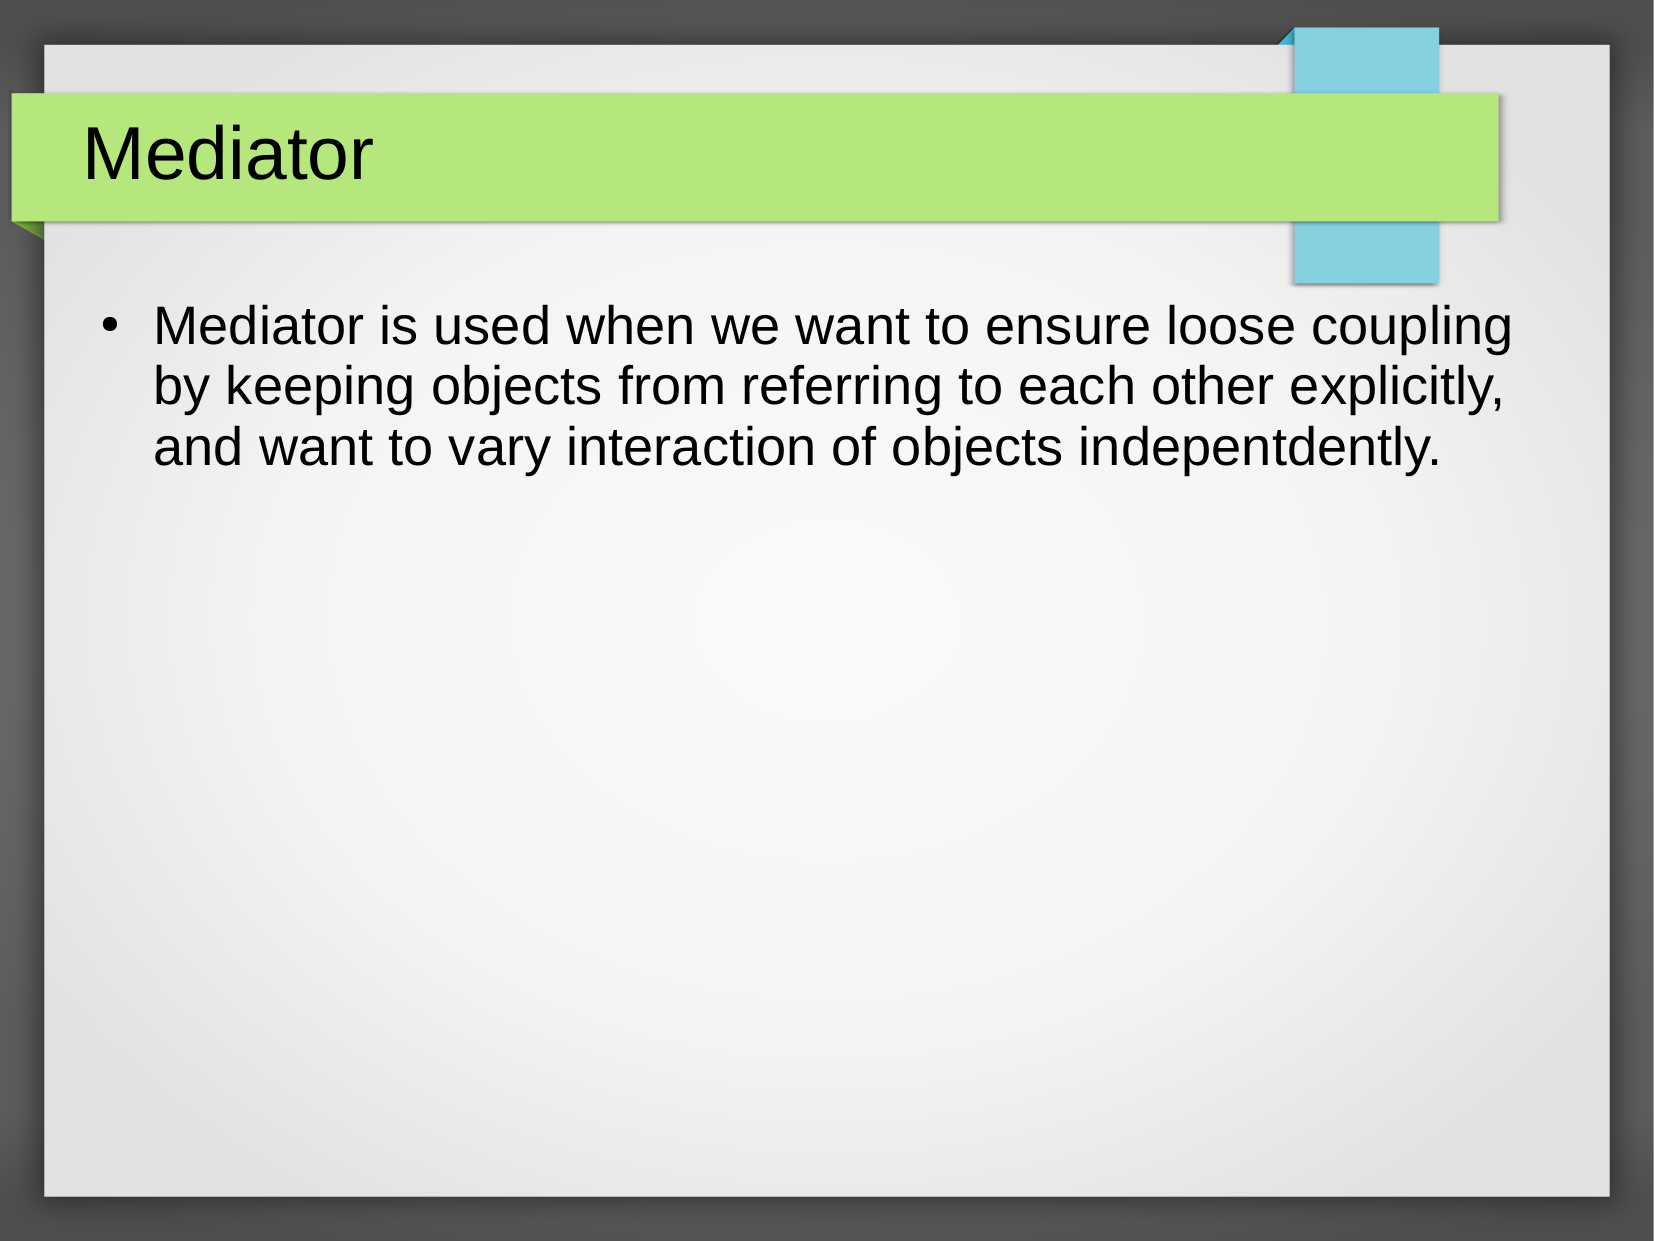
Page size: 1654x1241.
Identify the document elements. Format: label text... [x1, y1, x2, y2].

list Mediator is used when we want to ensure loose coupling by keeping objects from referring to each other explicitly, and want to vary interaction of objects indepentdently. [82, 295, 1571, 1015]
picture [0, 0, 1654, 1241]
title Mediator [82, 94, 1264, 213]
